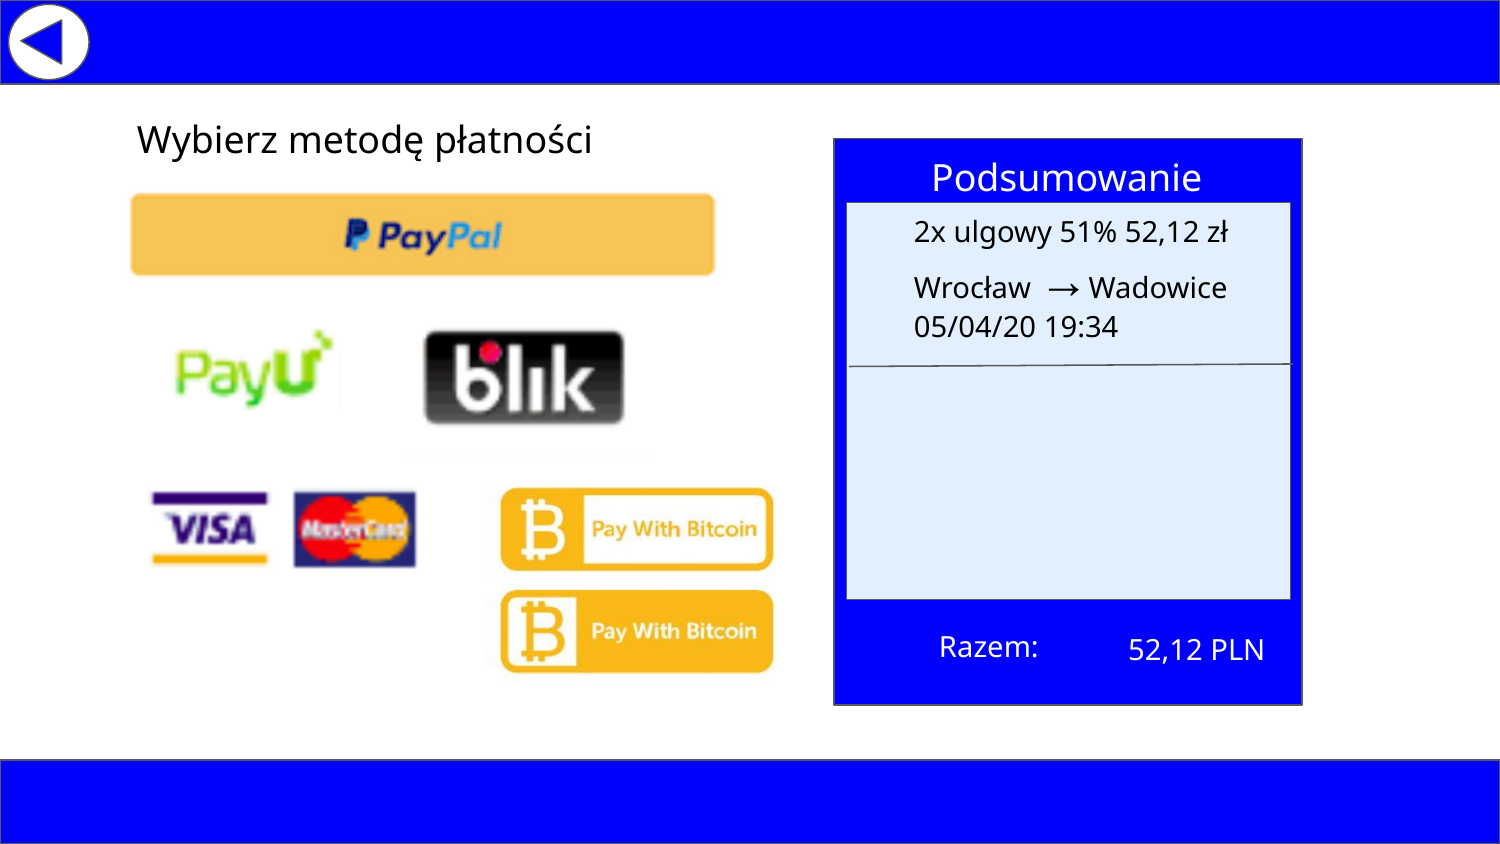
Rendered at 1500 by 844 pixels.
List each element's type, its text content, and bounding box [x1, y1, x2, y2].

text_box Razem: [924, 613, 1109, 689]
picture [400, 305, 655, 457]
picture [467, 468, 806, 694]
text_box Wybierz metodę płatności [121, 100, 1361, 185]
text_box [833, 138, 1302, 705]
picture [122, 459, 440, 594]
text_box 52,12 PLN [1109, 616, 1281, 683]
picture [113, 171, 734, 294]
text_box Podsumowanie [852, 138, 1281, 202]
text_box 2x ulgowy 51% 52,12 zł Wrocław →Wadowice 05/04/20 19:34 [846, 202, 1291, 600]
text_box [0, 759, 1500, 844]
picture [155, 305, 340, 428]
text_box [0, 0, 1500, 84]
